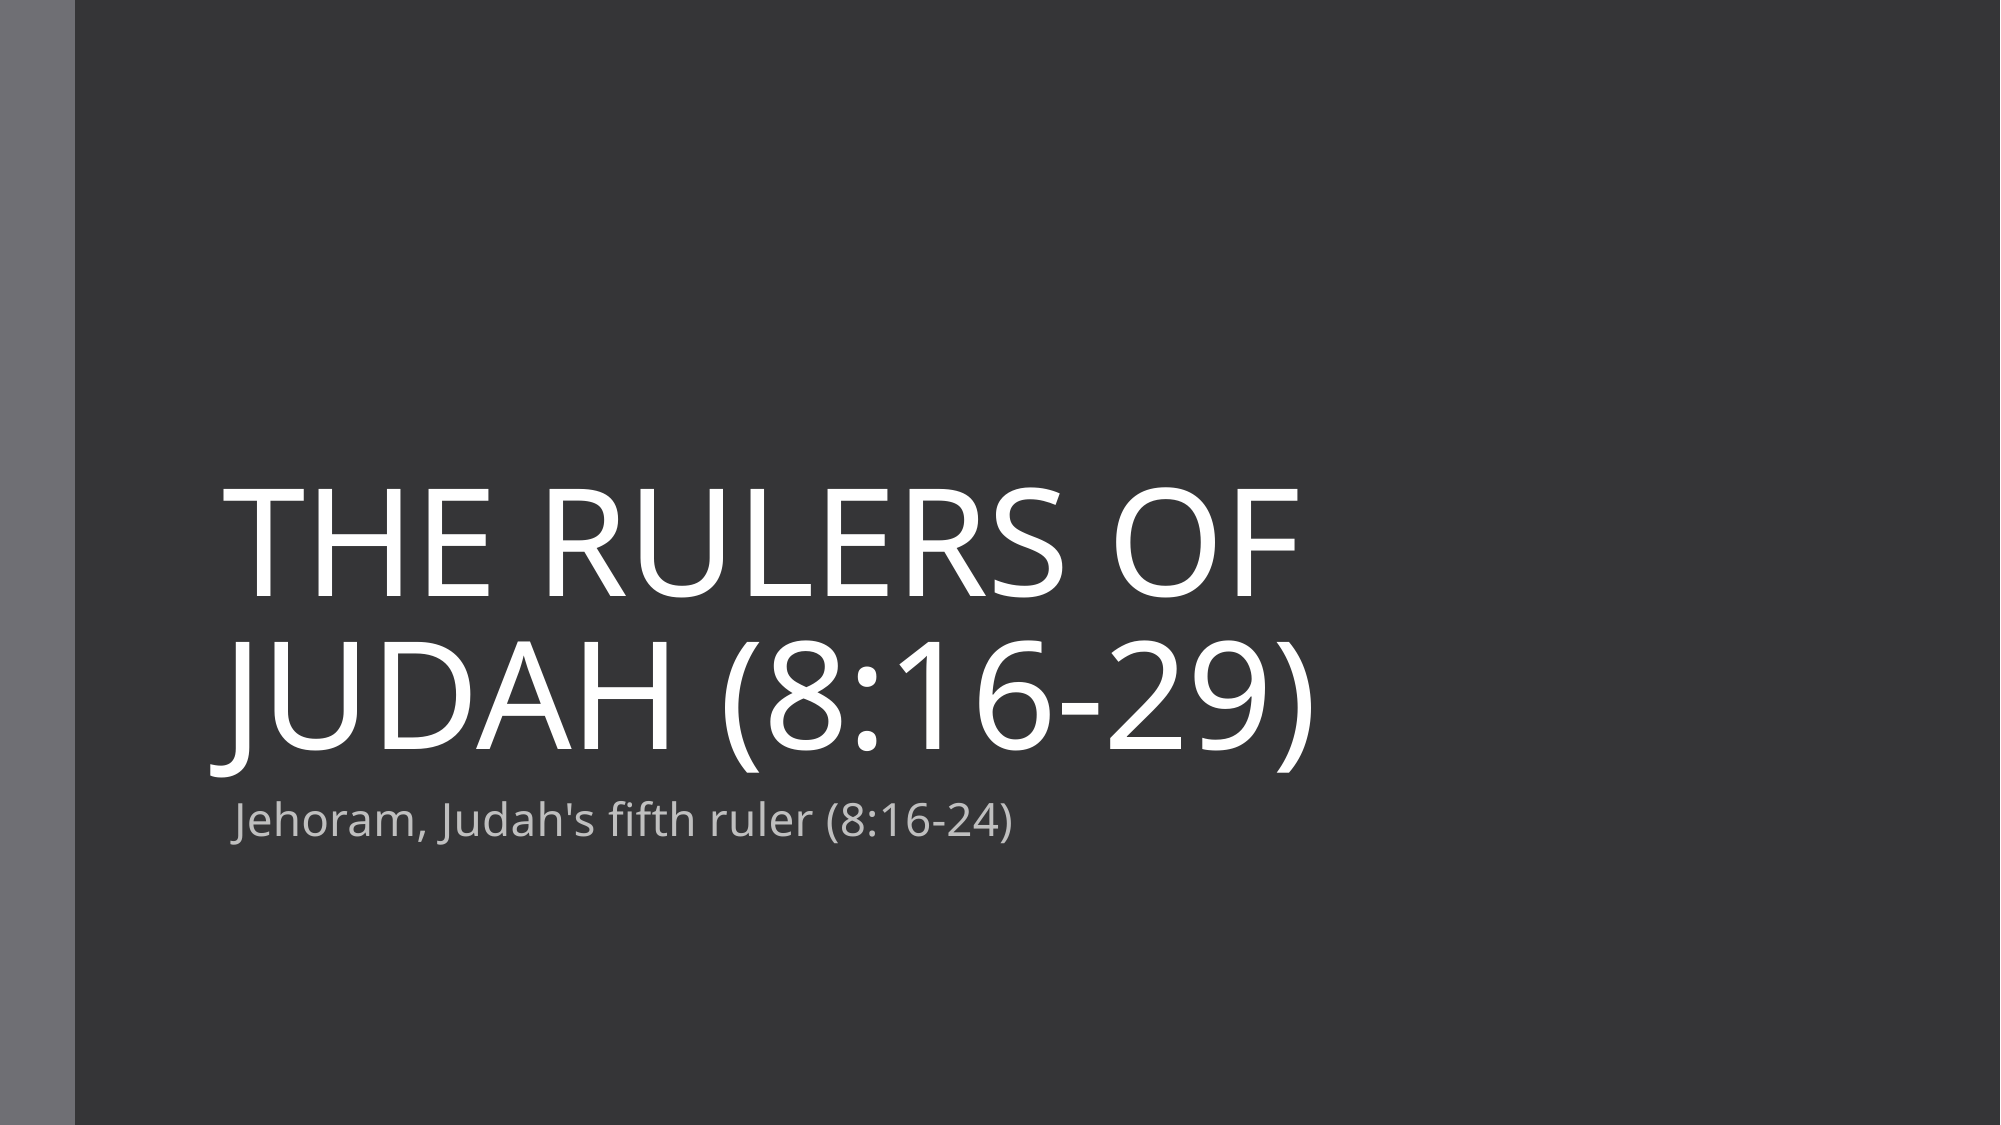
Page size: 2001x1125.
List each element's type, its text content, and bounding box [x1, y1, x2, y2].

subtitle Jehoram, Judah's fifth ruler (8:16-24) [206, 787, 1752, 1066]
title THE RULERS OF JUDAH (8:16-29) [206, 124, 1752, 787]
